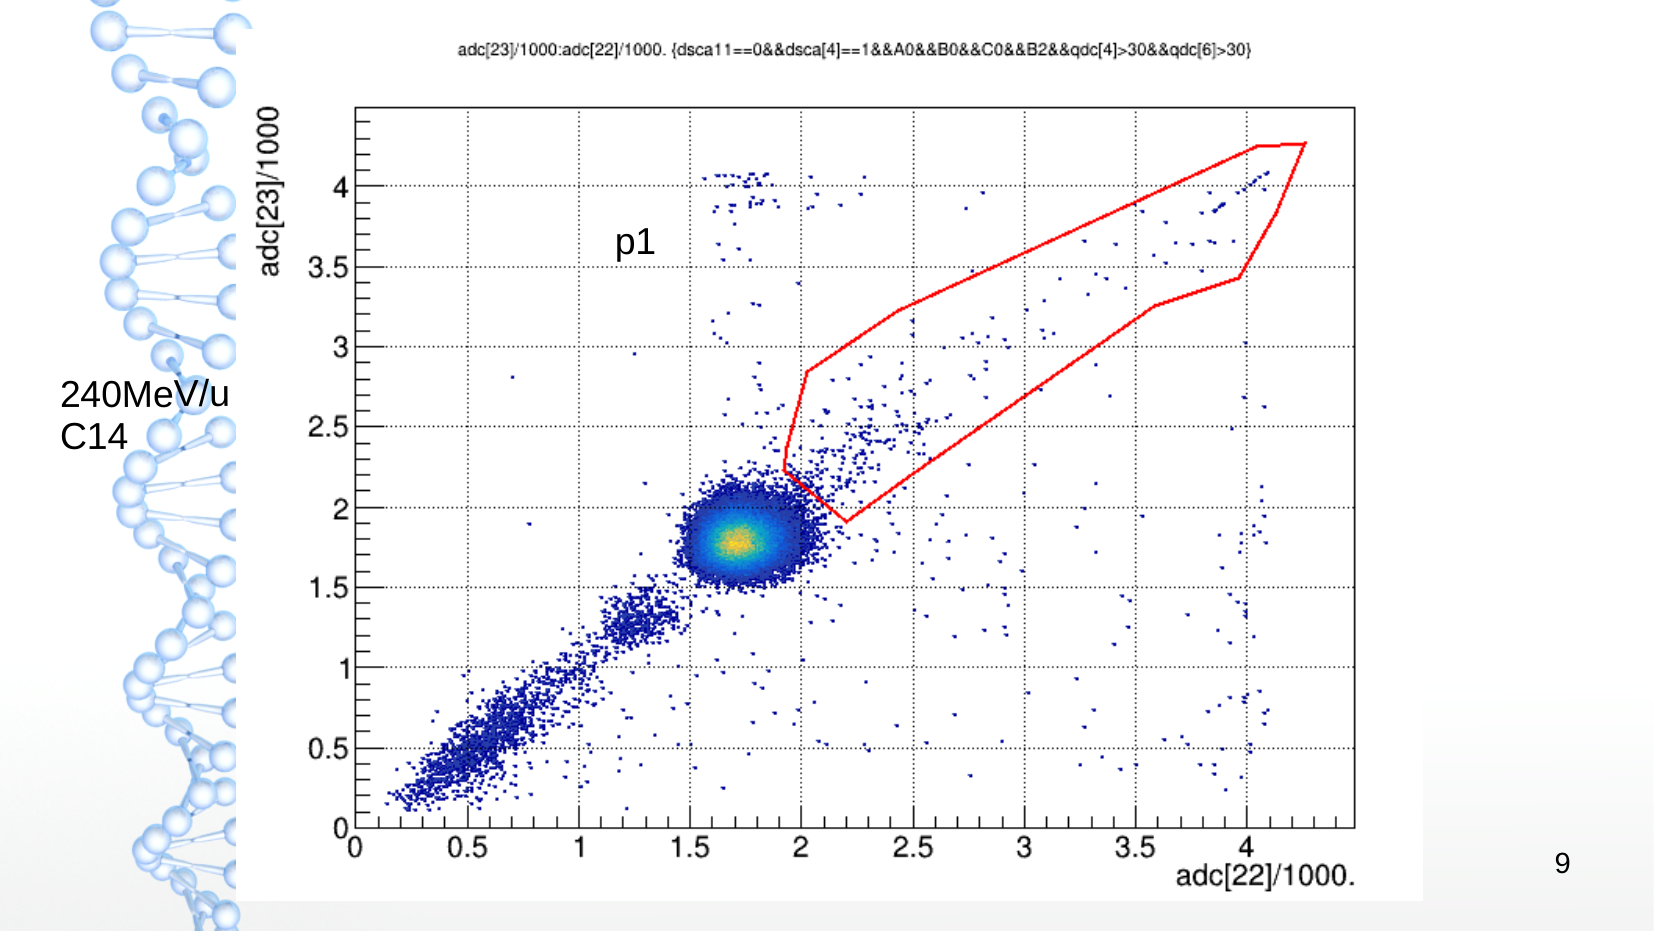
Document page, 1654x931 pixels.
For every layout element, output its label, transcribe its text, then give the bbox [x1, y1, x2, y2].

text_box 240MeV/u C14 [45, 364, 285, 466]
text_box p1 [600, 213, 691, 271]
picture [0, 0, 1654, 931]
